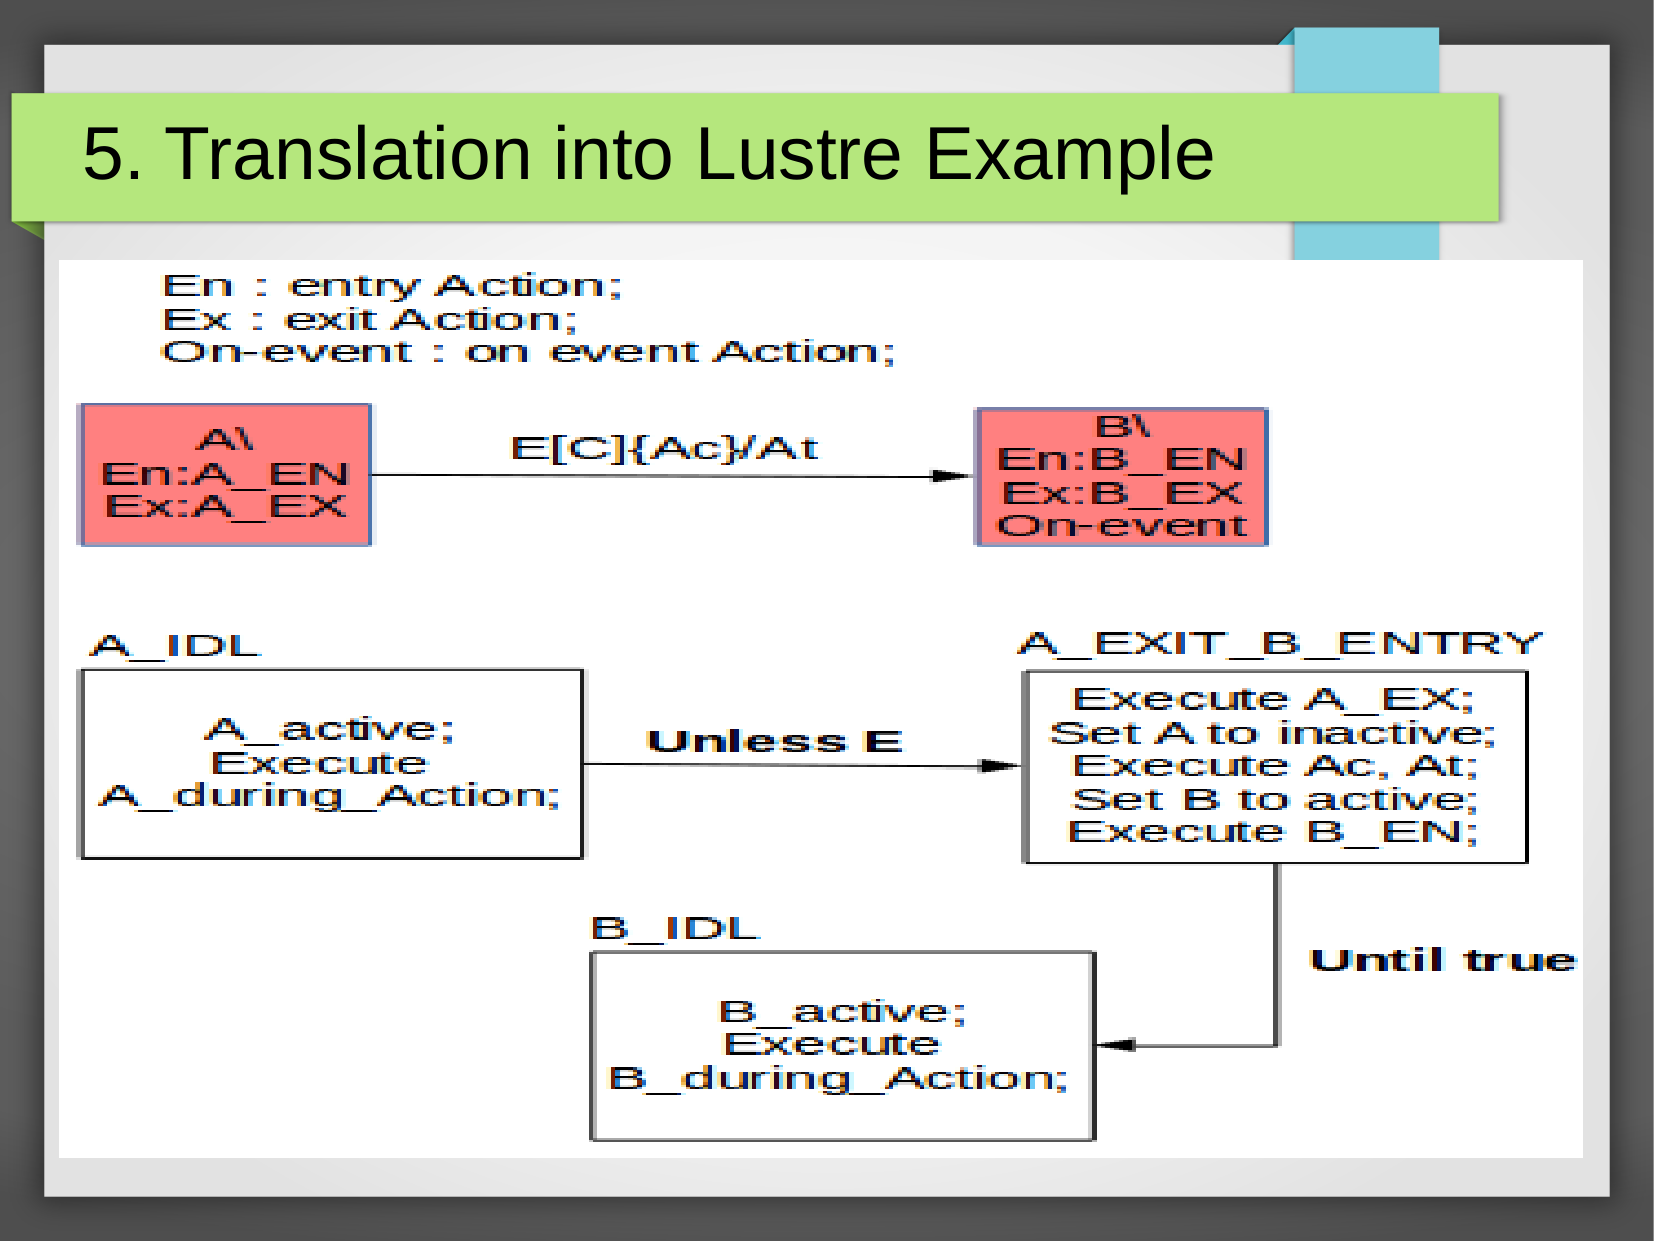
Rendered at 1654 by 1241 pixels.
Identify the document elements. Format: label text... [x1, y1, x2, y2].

title 5. Translation into Lustre Example [82, 94, 1264, 213]
picture [0, 0, 1654, 1241]
